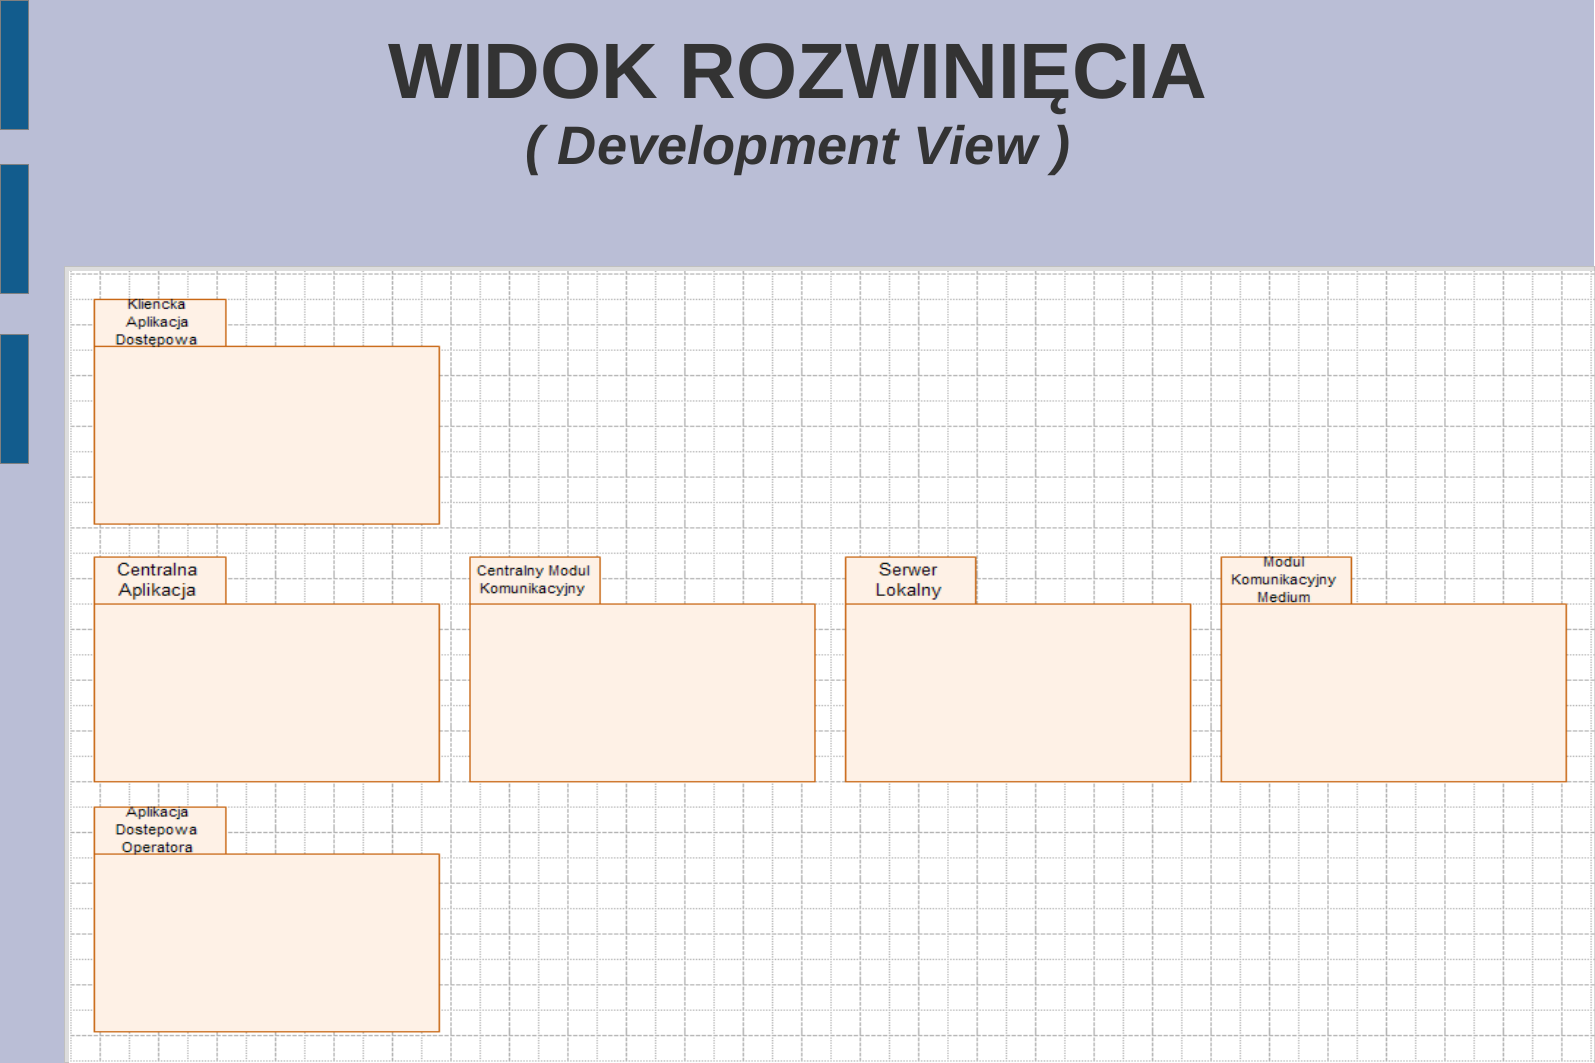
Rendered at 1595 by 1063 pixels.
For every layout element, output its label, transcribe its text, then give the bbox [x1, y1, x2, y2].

picture [69, 271, 1595, 1063]
title WIDOK ROZWINIĘCIA ( Development View ) [117, 13, 1479, 191]
